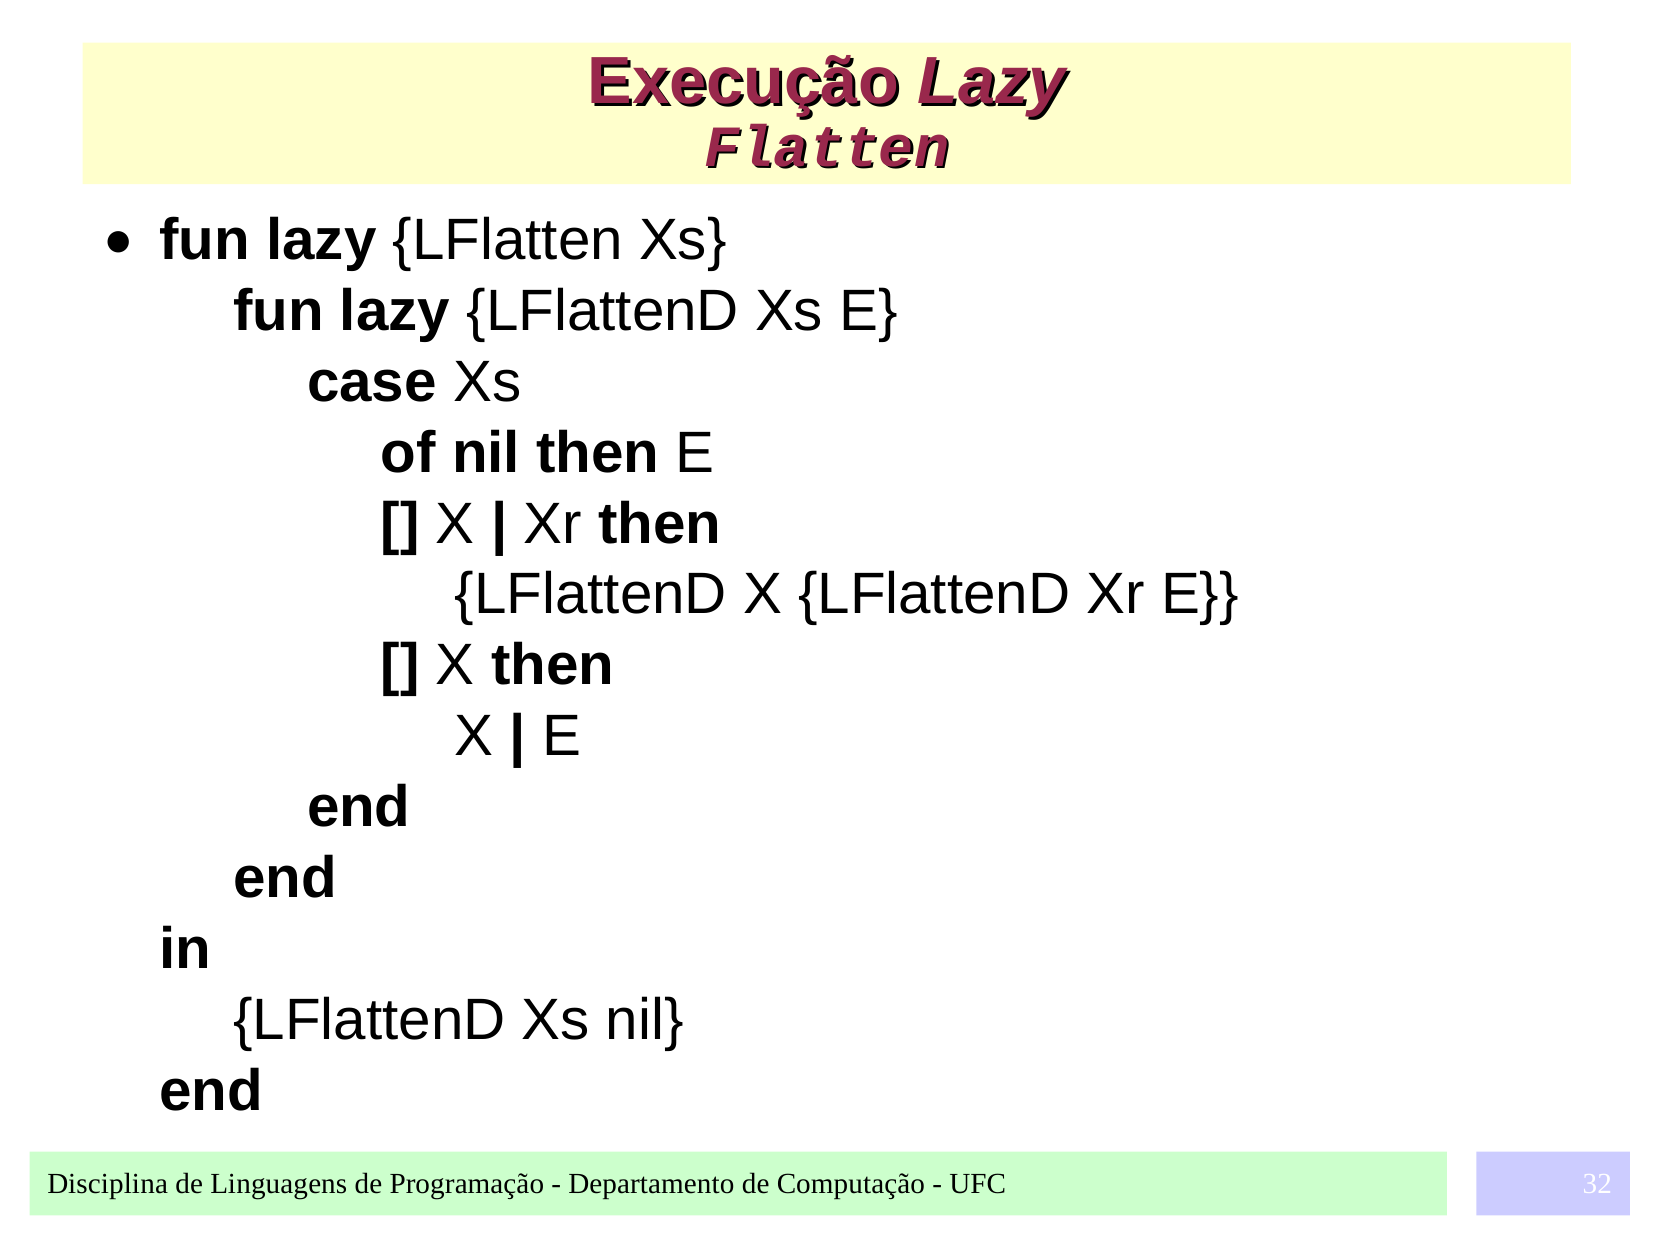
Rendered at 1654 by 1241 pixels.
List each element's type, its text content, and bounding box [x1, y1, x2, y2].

list fun lazy {LFlatten Xs} fun lazy {LFlattenD Xs E} case Xs of nil then E [] X | Xr then {LFlattenD X {LFlattenD Xr E}} [] X then X | E end end in {LFlattenD Xs nil} end [88, 206, 1577, 1141]
title Execução Lazy Flatten [82, 42, 1571, 185]
